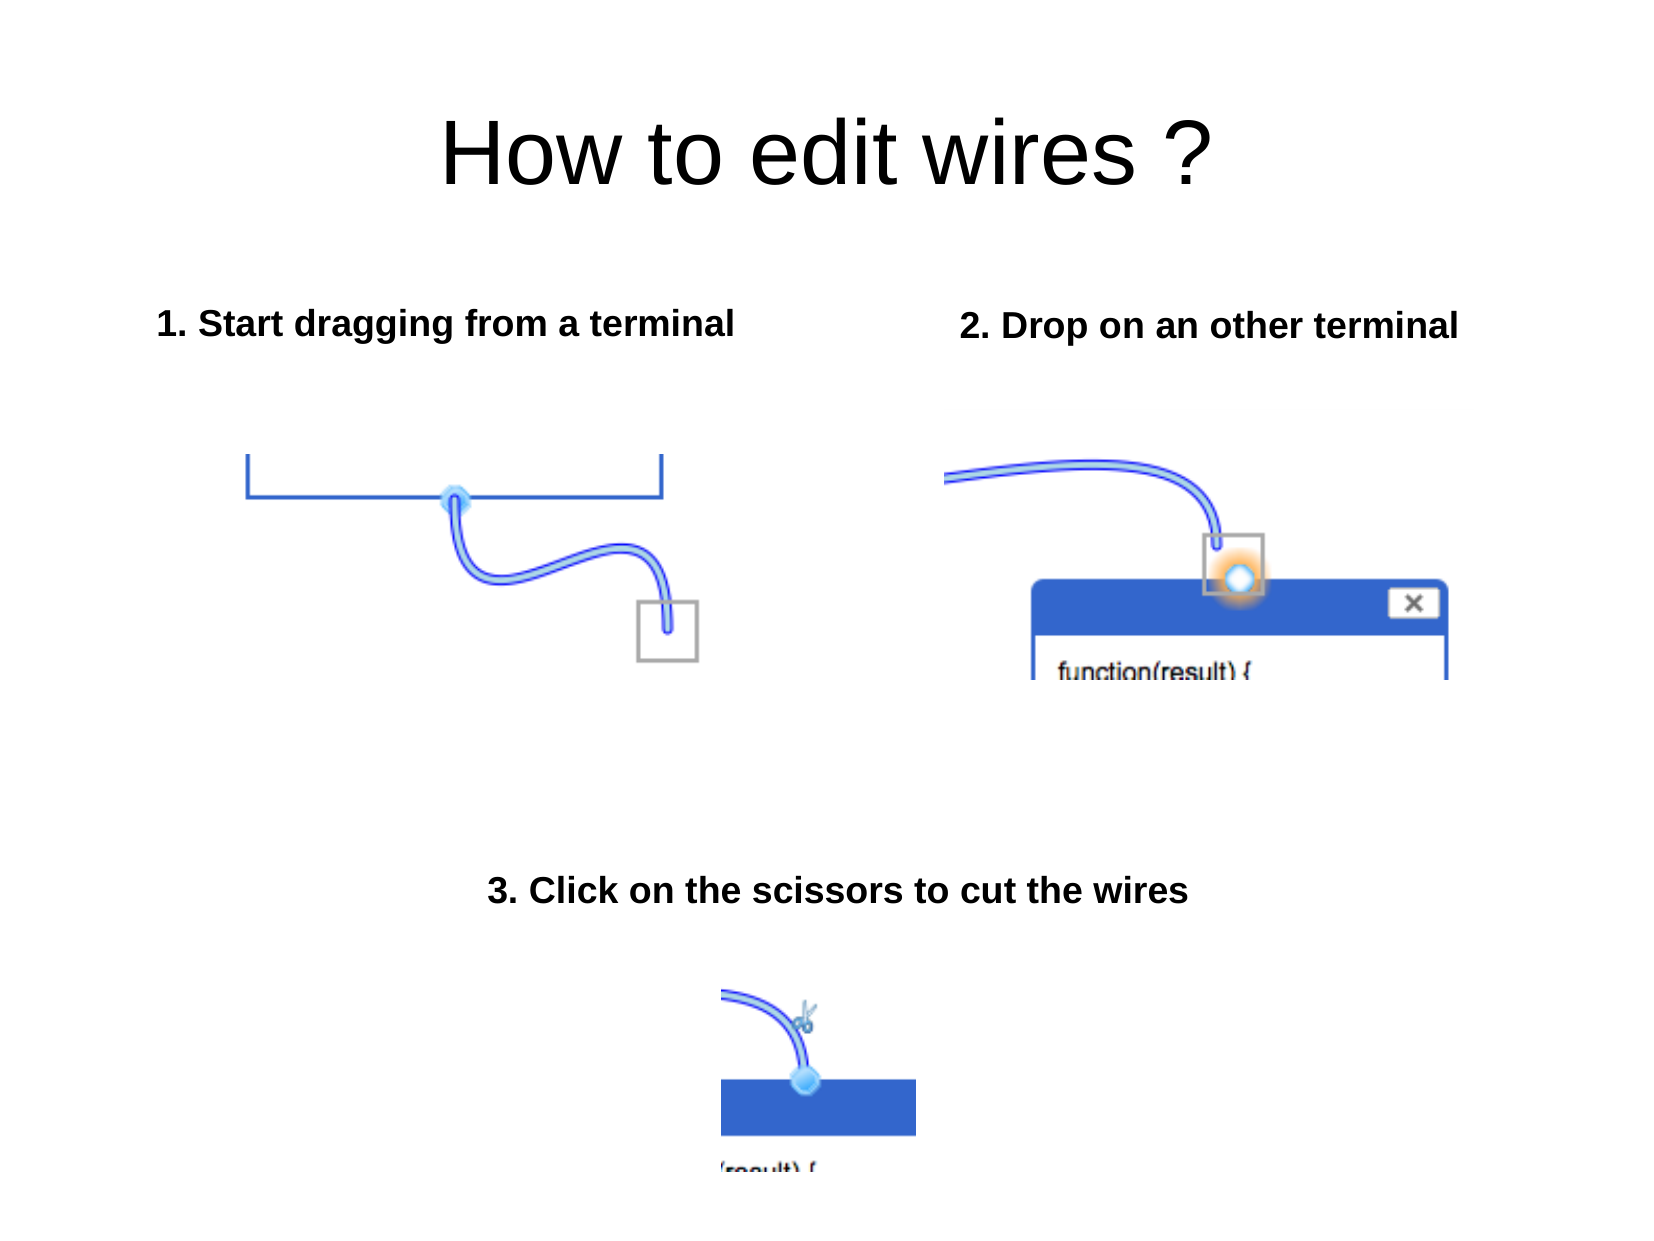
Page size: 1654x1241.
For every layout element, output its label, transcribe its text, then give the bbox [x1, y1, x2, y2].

picture [721, 944, 916, 1172]
picture [944, 408, 1474, 680]
title How to edit wires ? [82, 56, 1571, 250]
text_box 3. Click on the scissors to cut the wires [472, 862, 1211, 922]
picture [194, 454, 735, 703]
text_box 2. Drop on an other terminal [944, 297, 1565, 355]
text_box 1. Start dragging from a terminal [141, 295, 762, 353]
